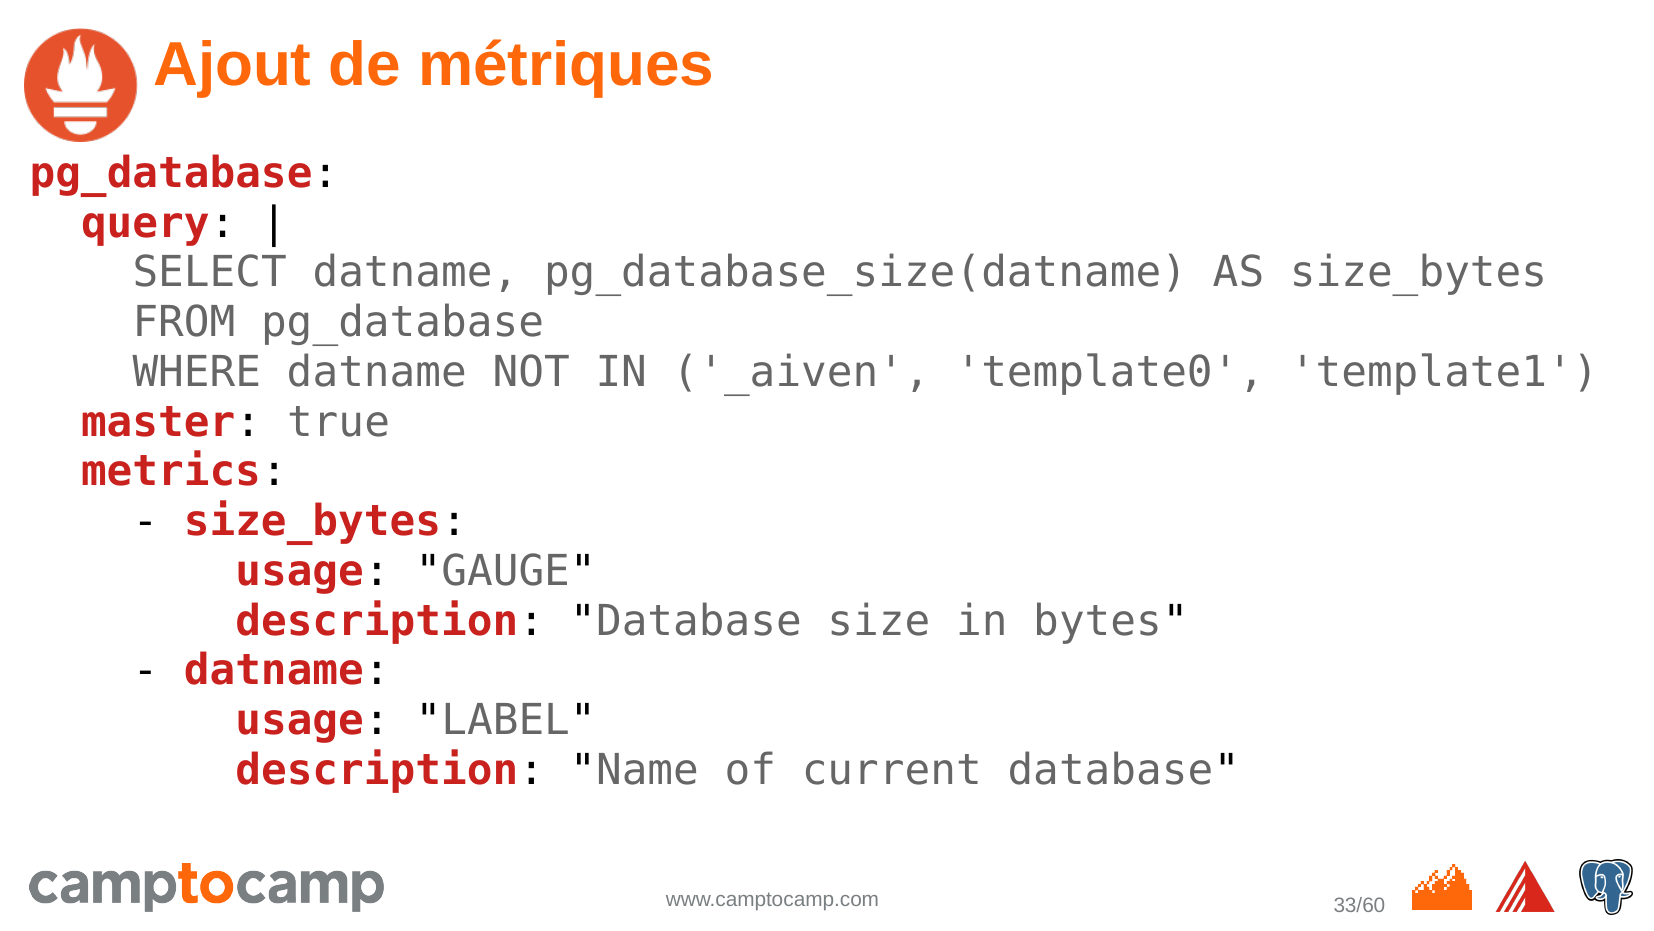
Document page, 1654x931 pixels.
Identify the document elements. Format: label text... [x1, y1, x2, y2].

picture [1495, 856, 1556, 917]
picture [24, 28, 139, 142]
picture [29, 863, 384, 912]
title Ajout de métriques [153, 29, 1625, 147]
picture [1412, 864, 1472, 910]
picture [1579, 859, 1633, 915]
list pg_database: query: | SELECT datname, pg_database_size(datname) AS size_bytes FROM pg_database WHERE datname NOT IN ('_aiven', 'template0', 'template1') master: true metrics: - size_bytes: usage: "GAUGE" description: "Database size in bytes" - datname: usage: "LABEL" description: "Name of current database" [29, 147, 1625, 849]
